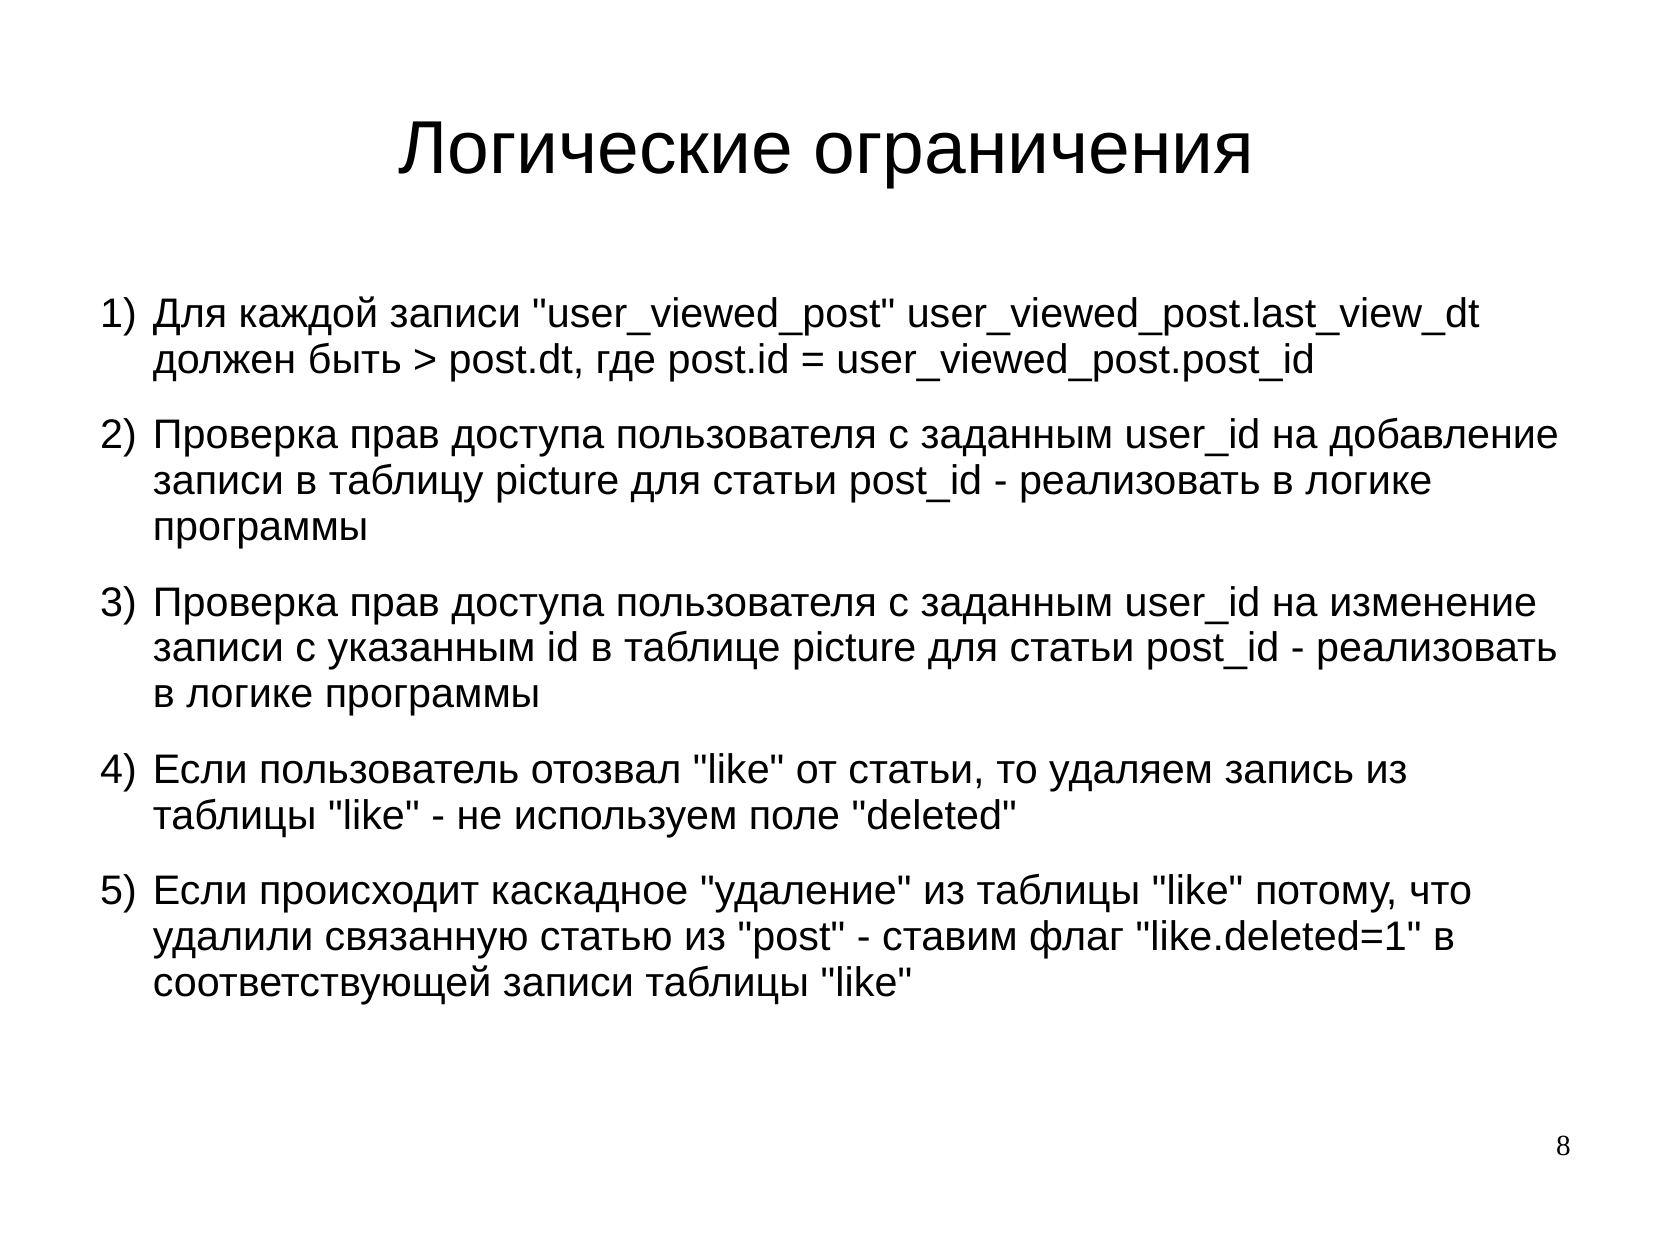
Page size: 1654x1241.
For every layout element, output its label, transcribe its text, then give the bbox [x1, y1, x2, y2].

title Логические ограничения [82, 43, 1571, 251]
list Для каждой записи "user_viewed_post" user_viewed_post.last_view_dt должен быть > post.dt, где post.id = user_viewed_post.post_id Проверка прав доступа пользователя с заданным user_id на добавление записи в таблицу picture для статьи post_id - реализовать в логике программы Проверка прав доступа пользователя с заданным user_id на изменение записи с указанным id в таблице picture для статьи post_id - реализовать в логике программы Если пользователь отозвал "like" от статьи, то удаляем запись из таблицы "like" - не используем поле "deleted" Если происходит каскадное "удаление" из таблицы "like" потому, что удалили связанную статью из "post" - ставим флаг "like.deleted=1" в соответствующей записи таблицы "like" [82, 290, 1571, 1010]
